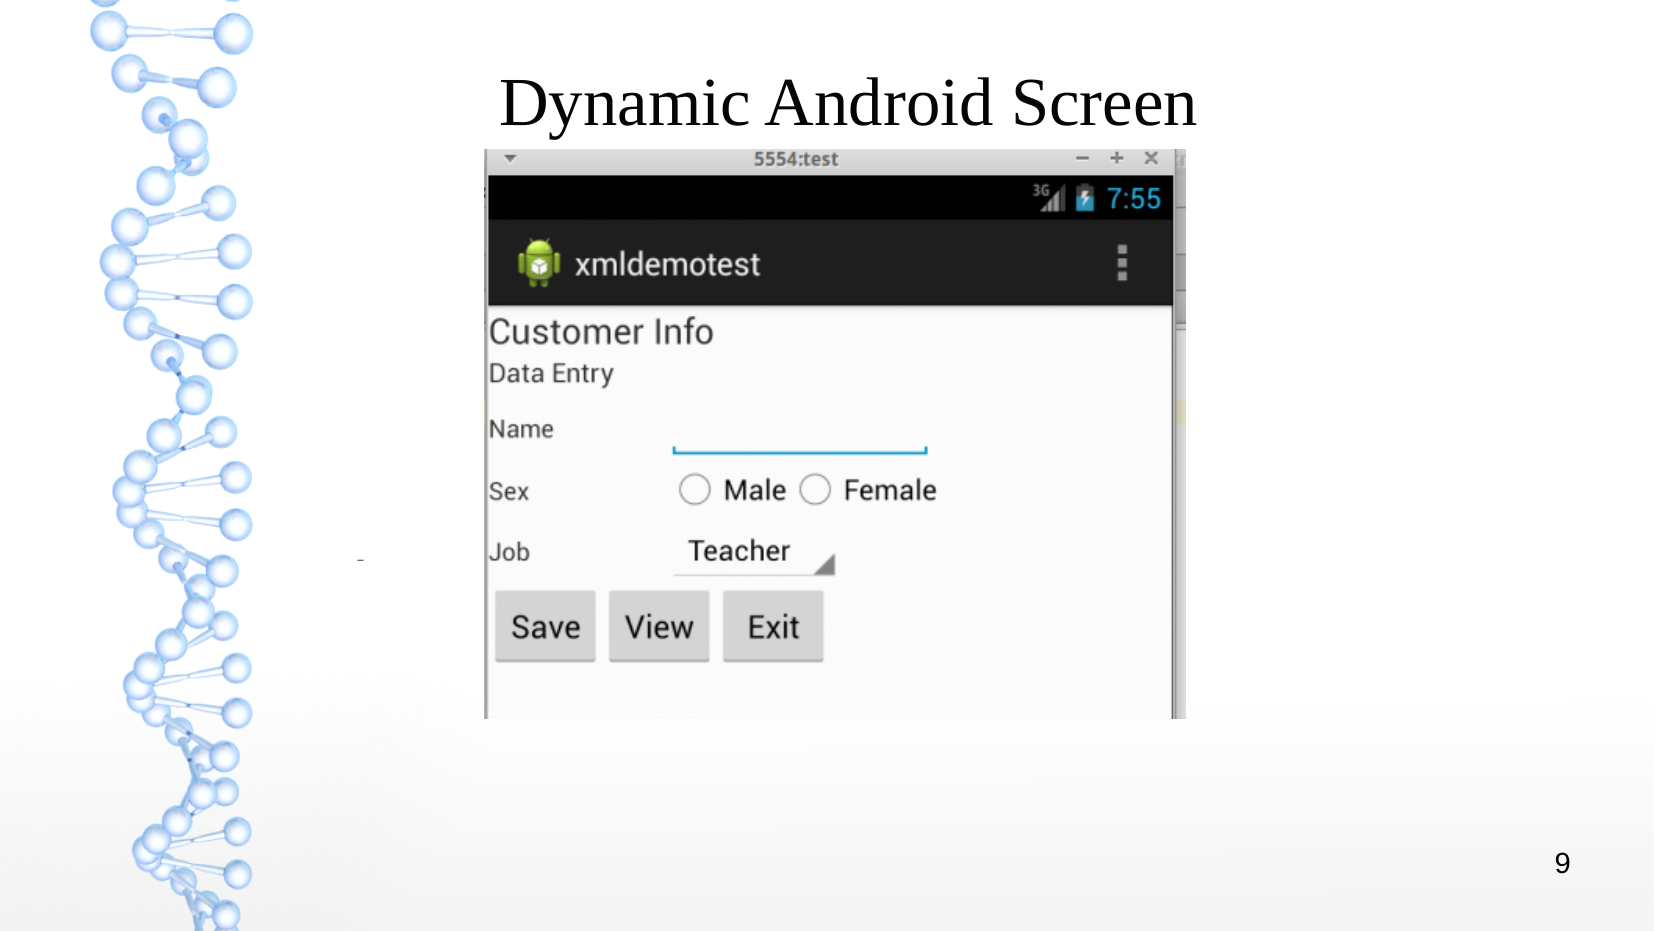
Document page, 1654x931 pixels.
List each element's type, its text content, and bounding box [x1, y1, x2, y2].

list [269, 217, 1538, 758]
picture [0, 0, 1654, 931]
title Dynamic Android Screen [198, 24, 1501, 181]
